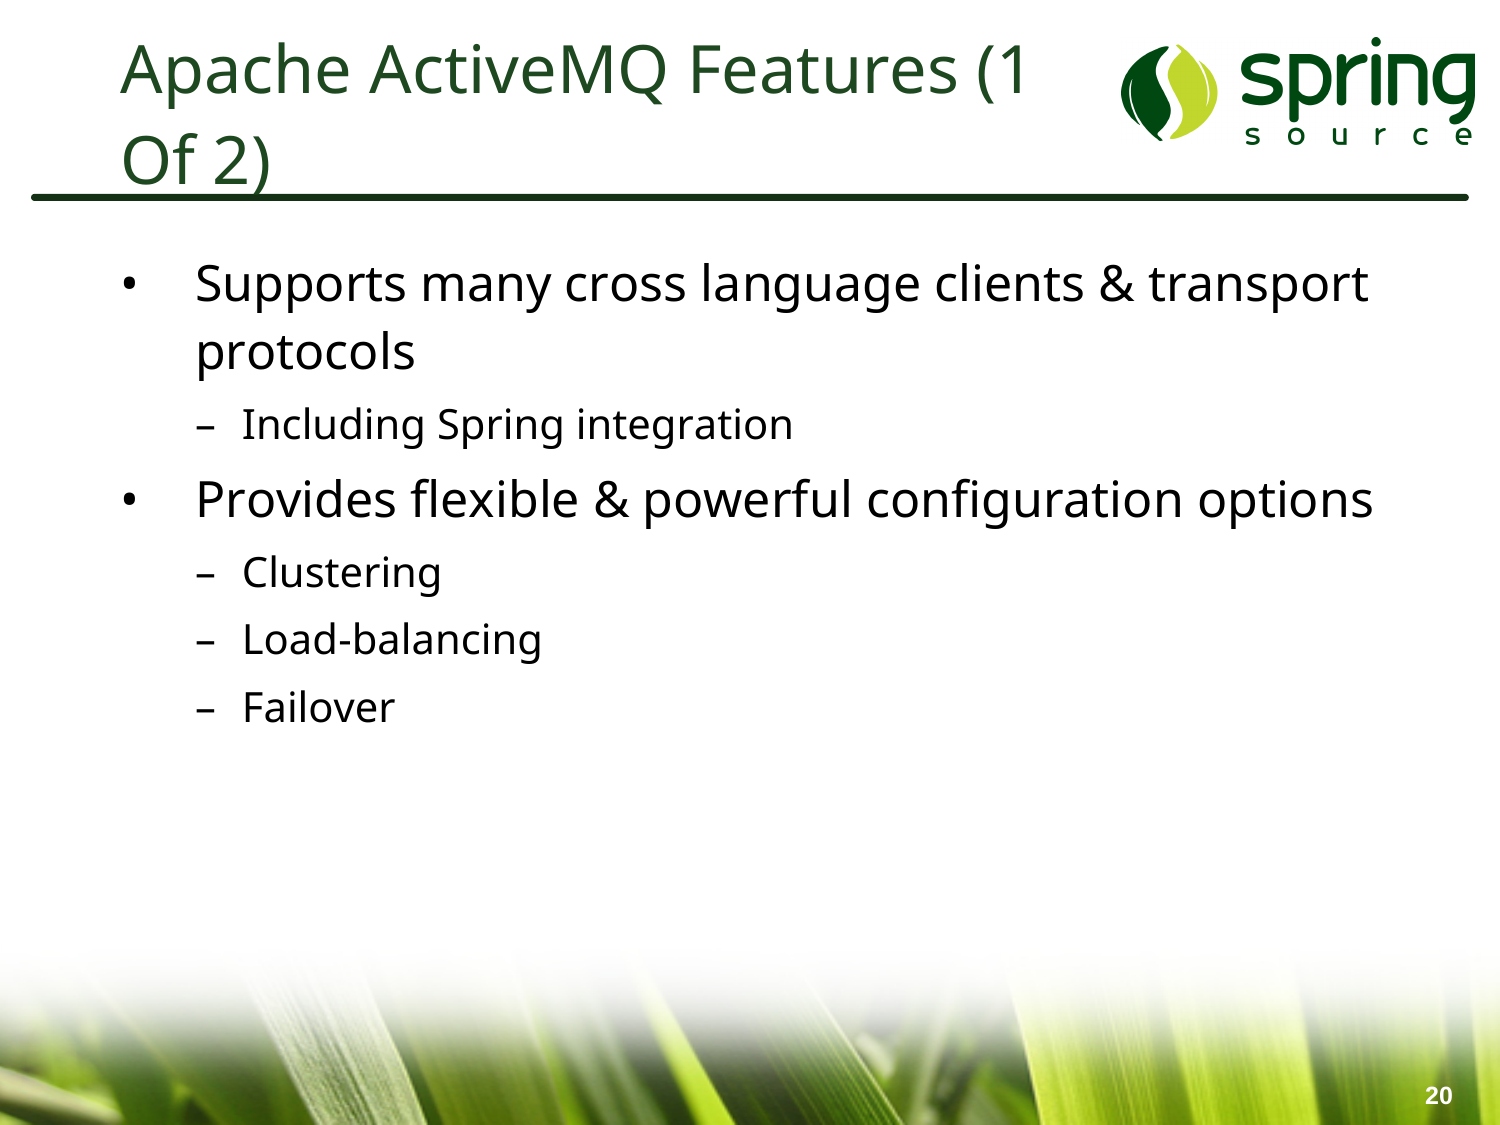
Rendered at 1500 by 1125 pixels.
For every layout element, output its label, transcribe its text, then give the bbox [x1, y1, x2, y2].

picture [1138, 37, 1475, 145]
picture [0, 944, 1500, 1125]
title Apache ActiveMQ Features (1 Of 2) [105, 15, 1138, 193]
list Supports many cross language clients & transport protocols Including Spring integration Provides flexible & powerful configuration options Clustering Load-balancing Failover [105, 239, 1396, 903]
